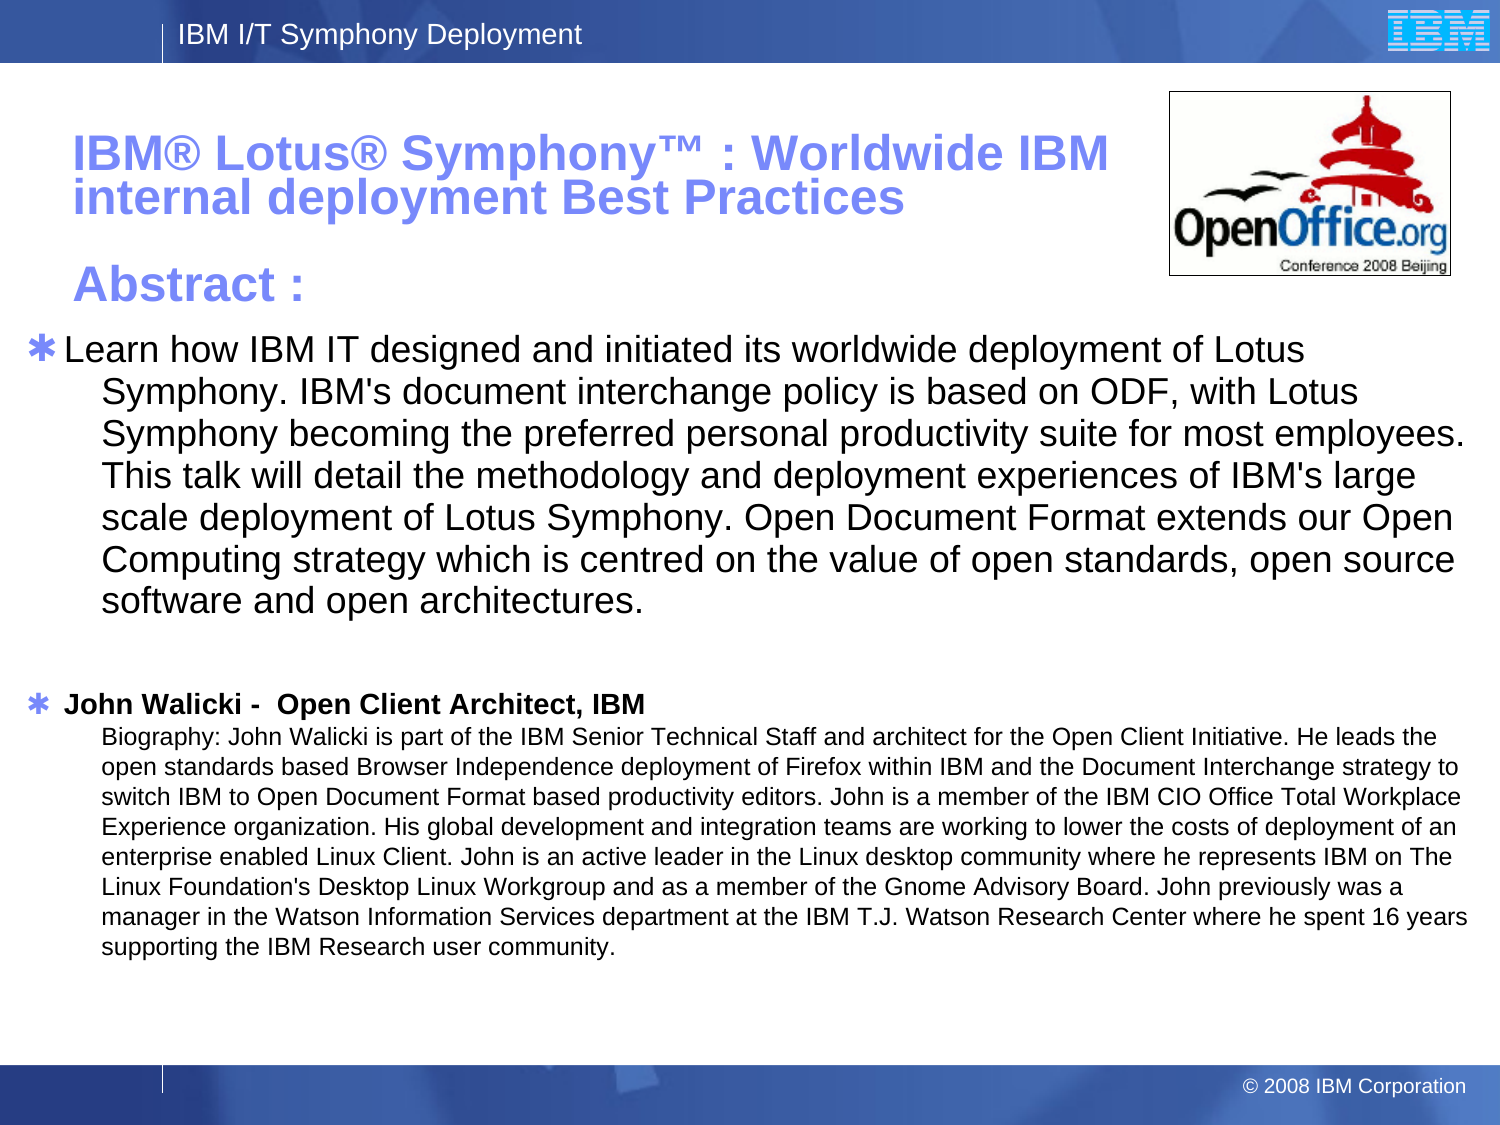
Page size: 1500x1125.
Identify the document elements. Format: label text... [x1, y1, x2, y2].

title IBM® Lotus® Symphony™ : Worldwide IBM internal deployment Best Practices Abstract : [57, 51, 1165, 318]
picture [1169, 91, 1451, 276]
list Learn how IBM IT designed and initiated its worldwide deployment of Lotus Symphony. IBM's document interchange policy is based on ODF, with Lotus Symphony becoming the preferred personal productivity suite for most employees. This talk will detail the methodology and deployment experiences of IBM's large scale deployment of Lotus Symphony. Open Document Format extends our Open Computing strategy which is centred on the value of open standards, open source software and open architectures. John Walicki - Open Client Architect, IBM Biography: John Walicki is part of the IBM Senior Technical Staff and architect for the Open Client Initiative. He leads the open standards based Browser Independence deployment of Firefox within IBM and the Document Interchange strategy to switch IBM to Open Document Format based productivity editors. John is a member of the IBM CIO Office Total Workplace Experience organization. His global development and integration teams are working to lower the costs of deployment of an enterprise enabled Linux Client. John is an active leader in the Linux desktop community where he represents IBM on The Linux Foundation's Desktop Linux Workgroup and as a member of the Gnome Advisory Board. John previously was a manager in the Watson Information Services department at the IBM T.J. Watson Research Center where he spent 16 years supporting the IBM Research user community. [26, 328, 1488, 1090]
